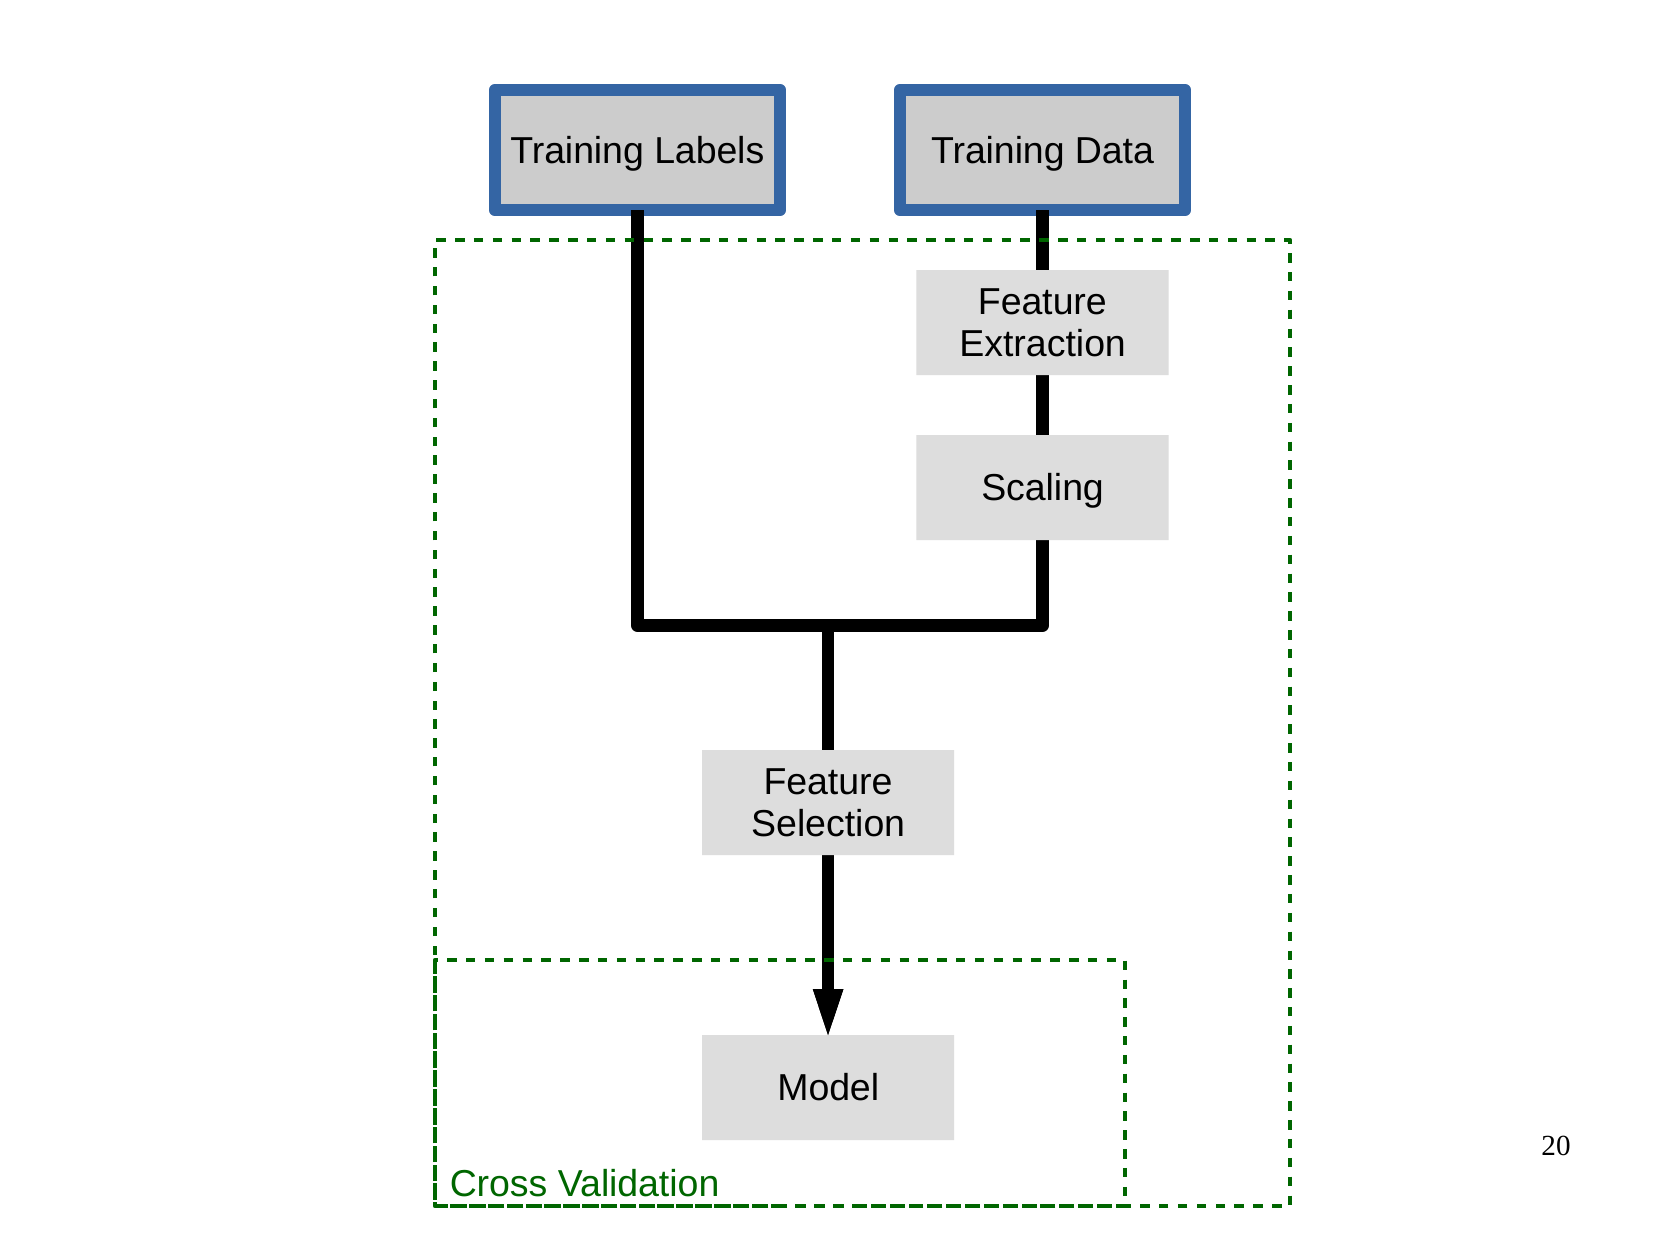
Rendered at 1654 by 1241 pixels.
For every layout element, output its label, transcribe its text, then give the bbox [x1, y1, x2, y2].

text_box Model [702, 1035, 955, 1141]
text_box Feature Extraction [916, 270, 1169, 376]
text_box Training Labels [495, 90, 781, 211]
text_box Scaling [916, 435, 1169, 541]
text_box Feature Selection [702, 750, 955, 856]
text_box Training Data [900, 90, 1186, 211]
text_box Cross Validation [435, 1155, 766, 1212]
